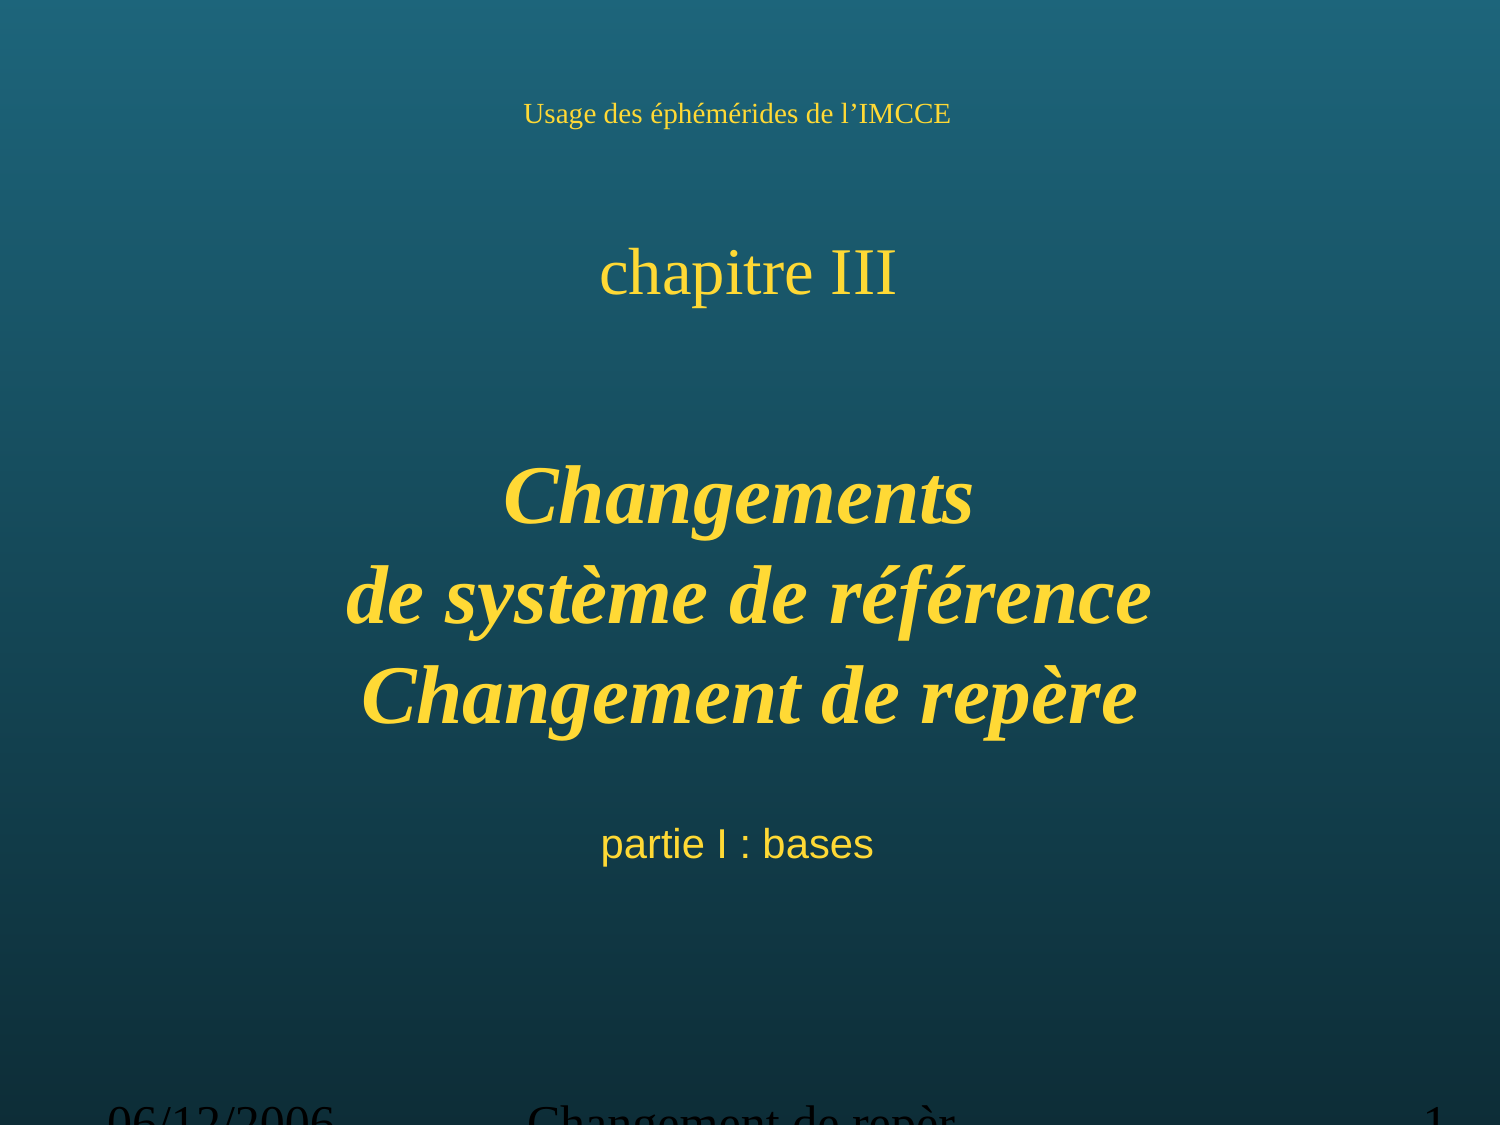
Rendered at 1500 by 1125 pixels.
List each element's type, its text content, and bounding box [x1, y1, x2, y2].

text_box partie I : bases [585, 809, 890, 876]
title Usage des éphémérides de l’IMCCE [99, 86, 1375, 137]
text_box Changements de système de référence Changement de repère [112, 432, 1388, 748]
text_box chapitre III [584, 219, 914, 316]
